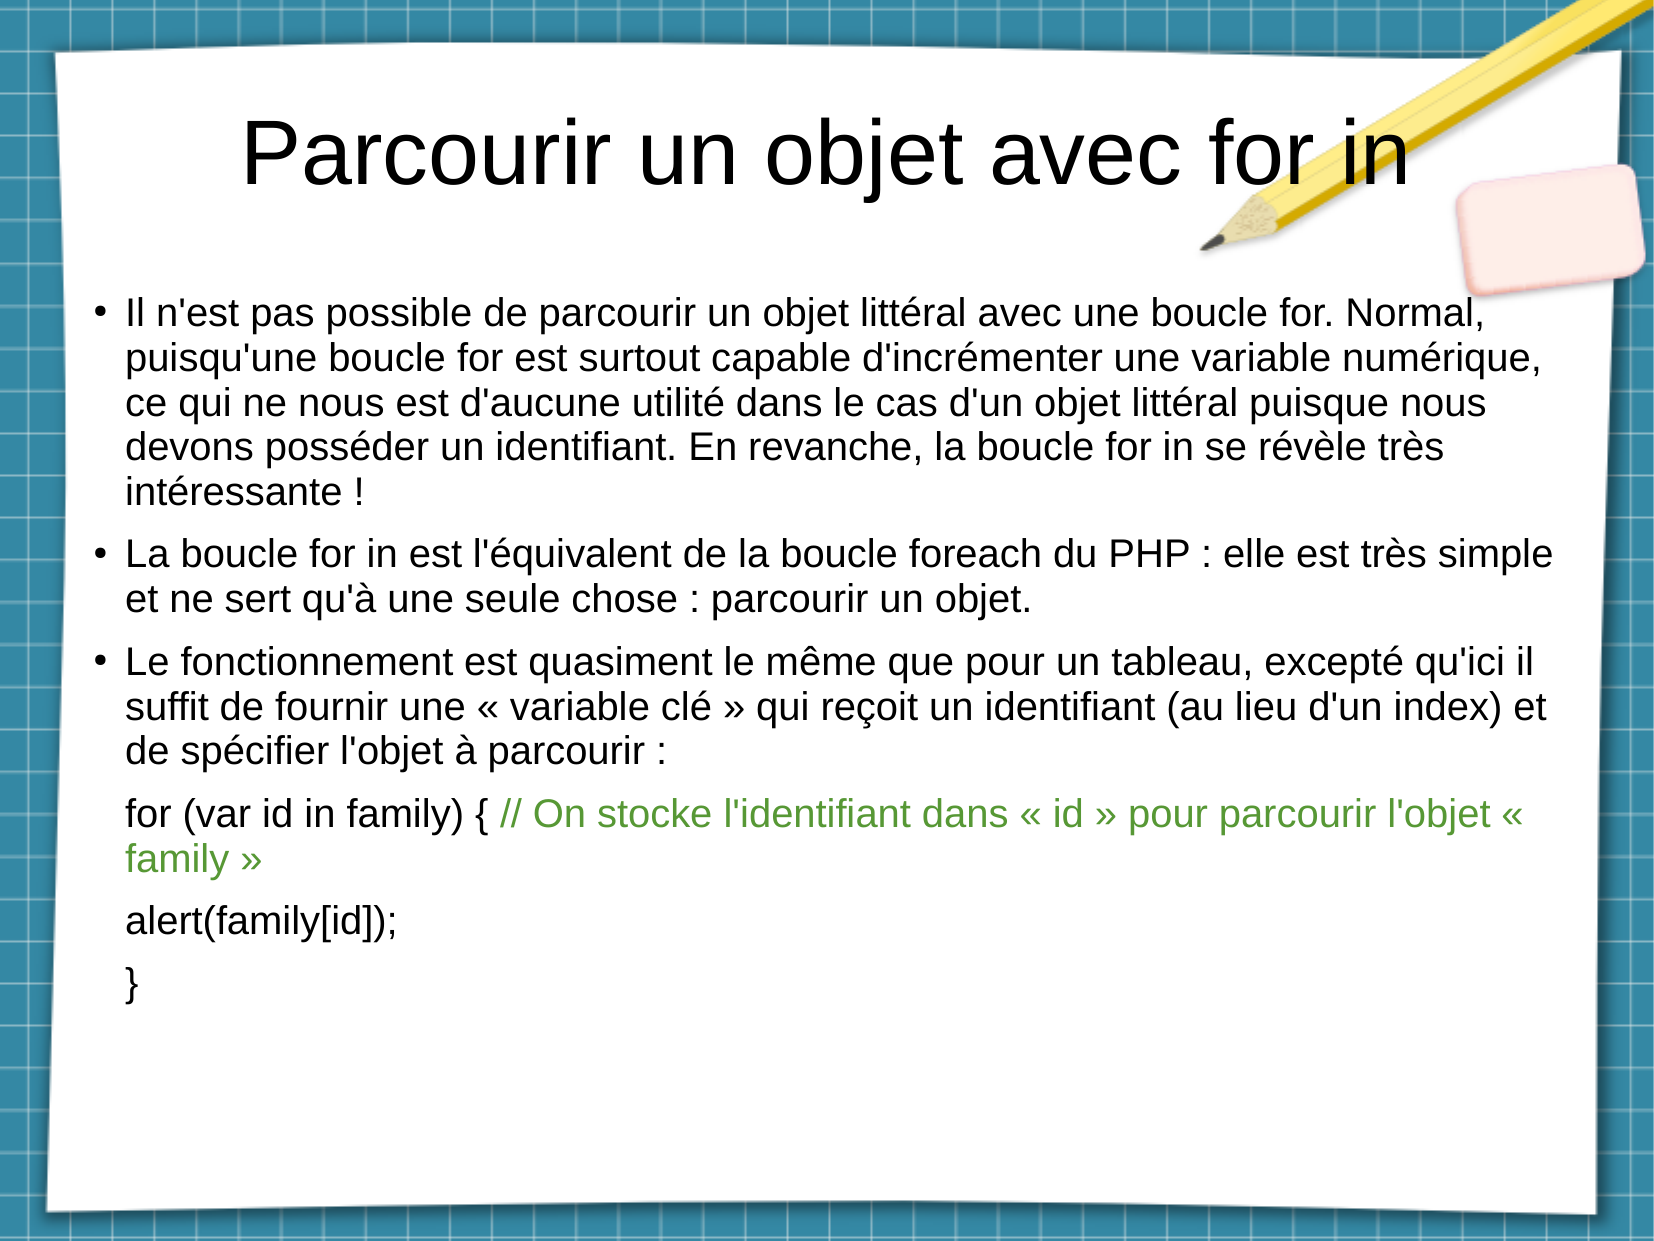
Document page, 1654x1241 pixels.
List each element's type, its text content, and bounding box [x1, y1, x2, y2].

title Parcourir un objet avec for in [82, 49, 1571, 257]
picture [0, 0, 1654, 1241]
list Il n'est pas possible de parcourir un objet littéral avec une boucle for. Normal, puisqu'une boucle for est surtout capable d'incrémenter une variable numérique, ce qui ne nous est d'aucune utilité dans le cas d'un objet littéral puisque nous devons posséder un identifiant. En revanche, la boucle for in se révèle très intéressante ! La boucle for in est l'équivalent de la boucle foreach du PHP : elle est très simple et ne sert qu'à une seule chose : parcourir un objet. Le fonctionnement est quasiment le même que pour un tableau, excepté qu'ici il suffit de fournir une « variable clé » qui reçoit un identifiant (au lieu d'un index) et de spécifier l'objet à parcourir : for (var id in family) { // On stocke l'identifiant dans « id » pour parcourir l'objet « family » alert(family[id]); } [82, 290, 1571, 1010]
